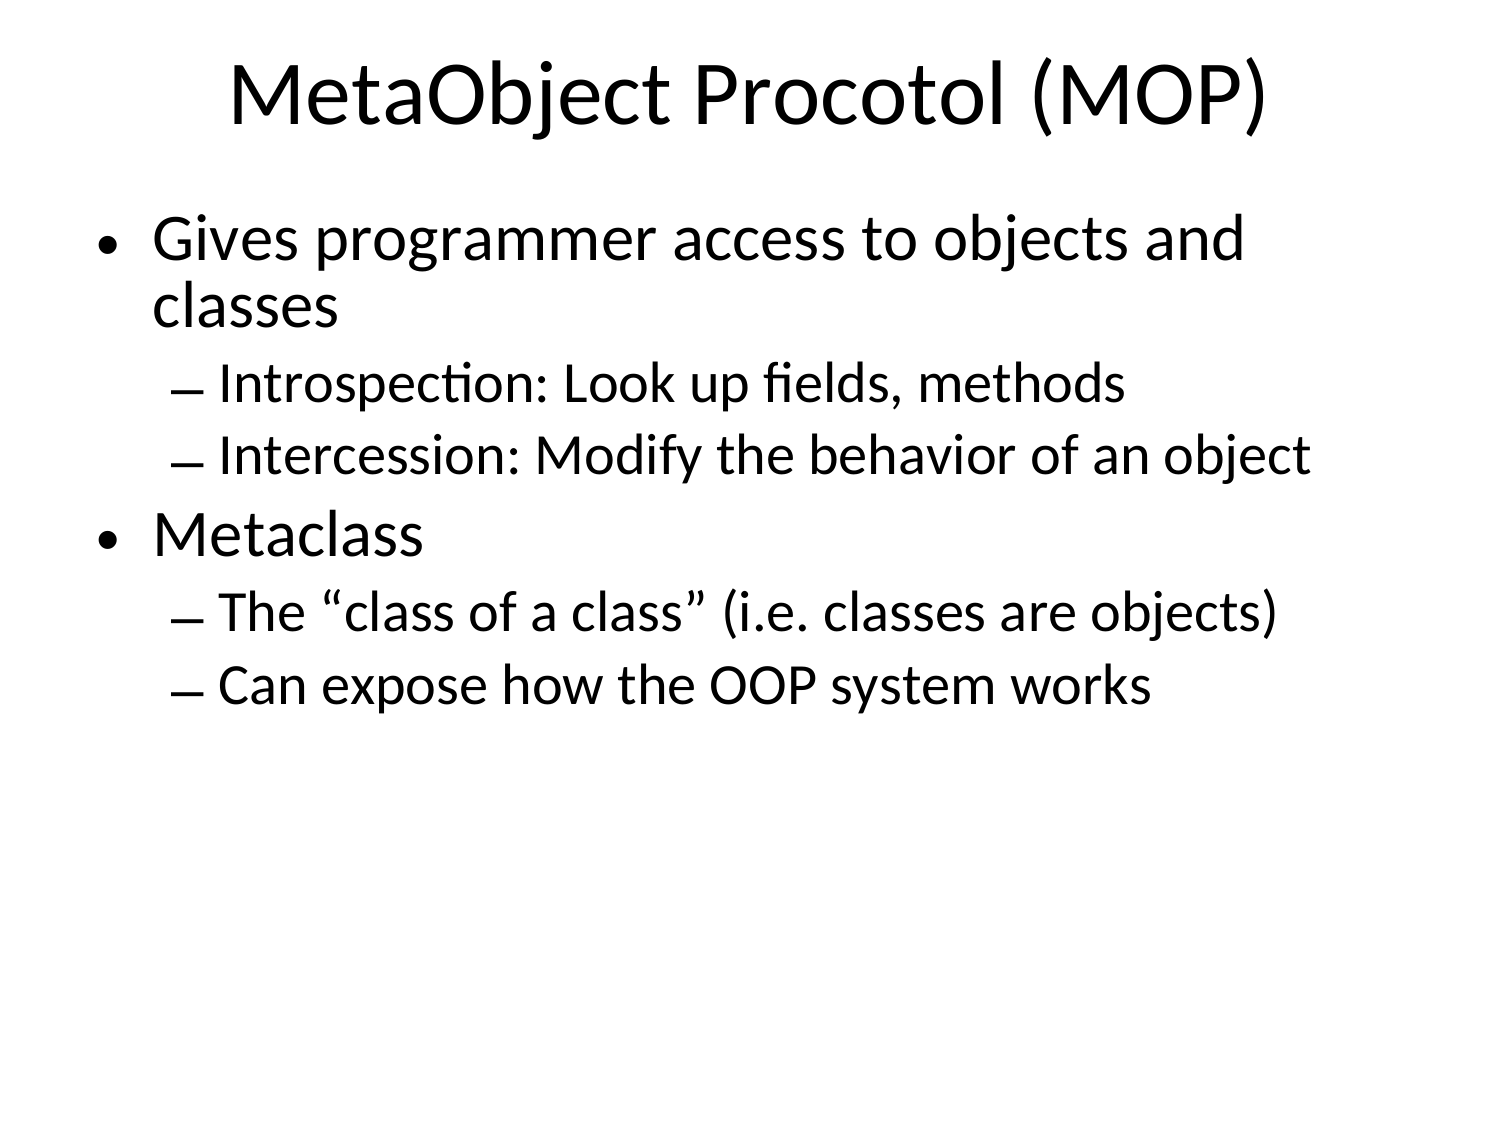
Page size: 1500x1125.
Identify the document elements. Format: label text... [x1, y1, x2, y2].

title MetaObject Procotol (MOP) [75, 0, 1426, 203]
list Gives programmer access to objects and classes Introspection: Look up fields, methods Intercession: Modify the behavior of an object Metaclass The “class of a class” (i.e. classes are objects) Can expose how the OOP system works [81, 202, 1432, 961]
